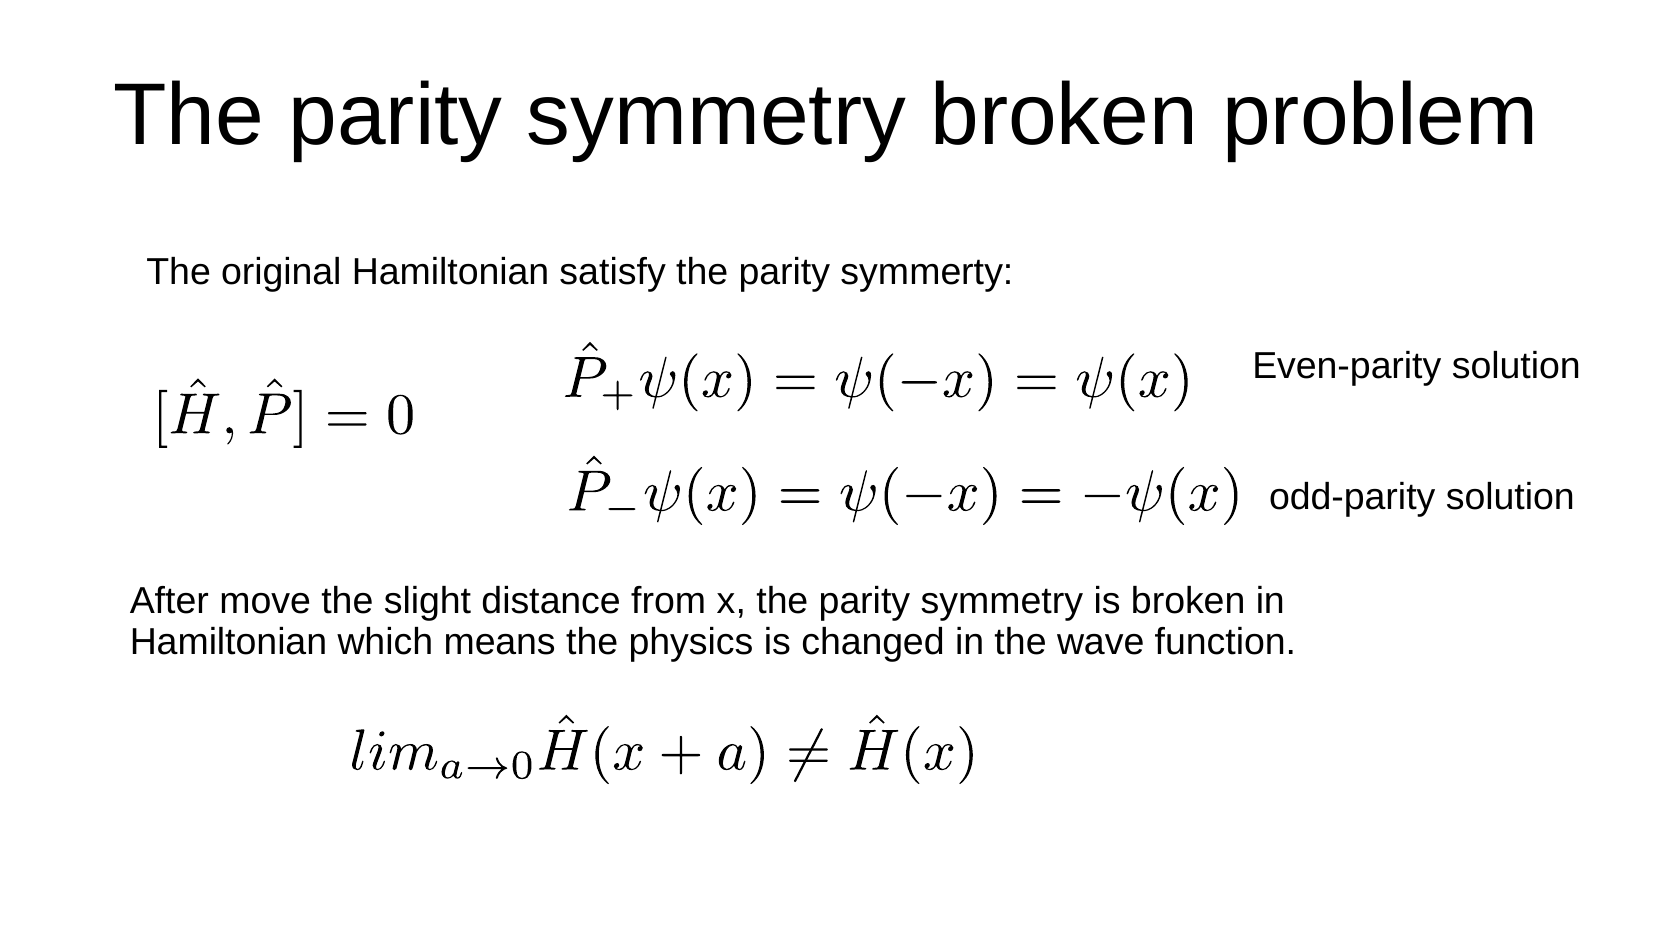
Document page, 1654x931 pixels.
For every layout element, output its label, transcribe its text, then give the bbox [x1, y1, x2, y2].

text_box After move the slight distance from x, the parity symmetry is broken in Hamiltonian which means the physics is changed in the wave function. [115, 571, 1426, 713]
text_box odd-parity solution [1254, 468, 1613, 526]
text_box The original Hamiltonian satisfy the parity symmerty: [131, 243, 1051, 342]
picture [562, 341, 1188, 412]
picture [347, 712, 976, 787]
picture [566, 455, 1238, 526]
picture [150, 376, 415, 451]
title The parity symmetry broken problem [82, 37, 1571, 193]
text_box Even-parity solution [1237, 337, 1608, 395]
